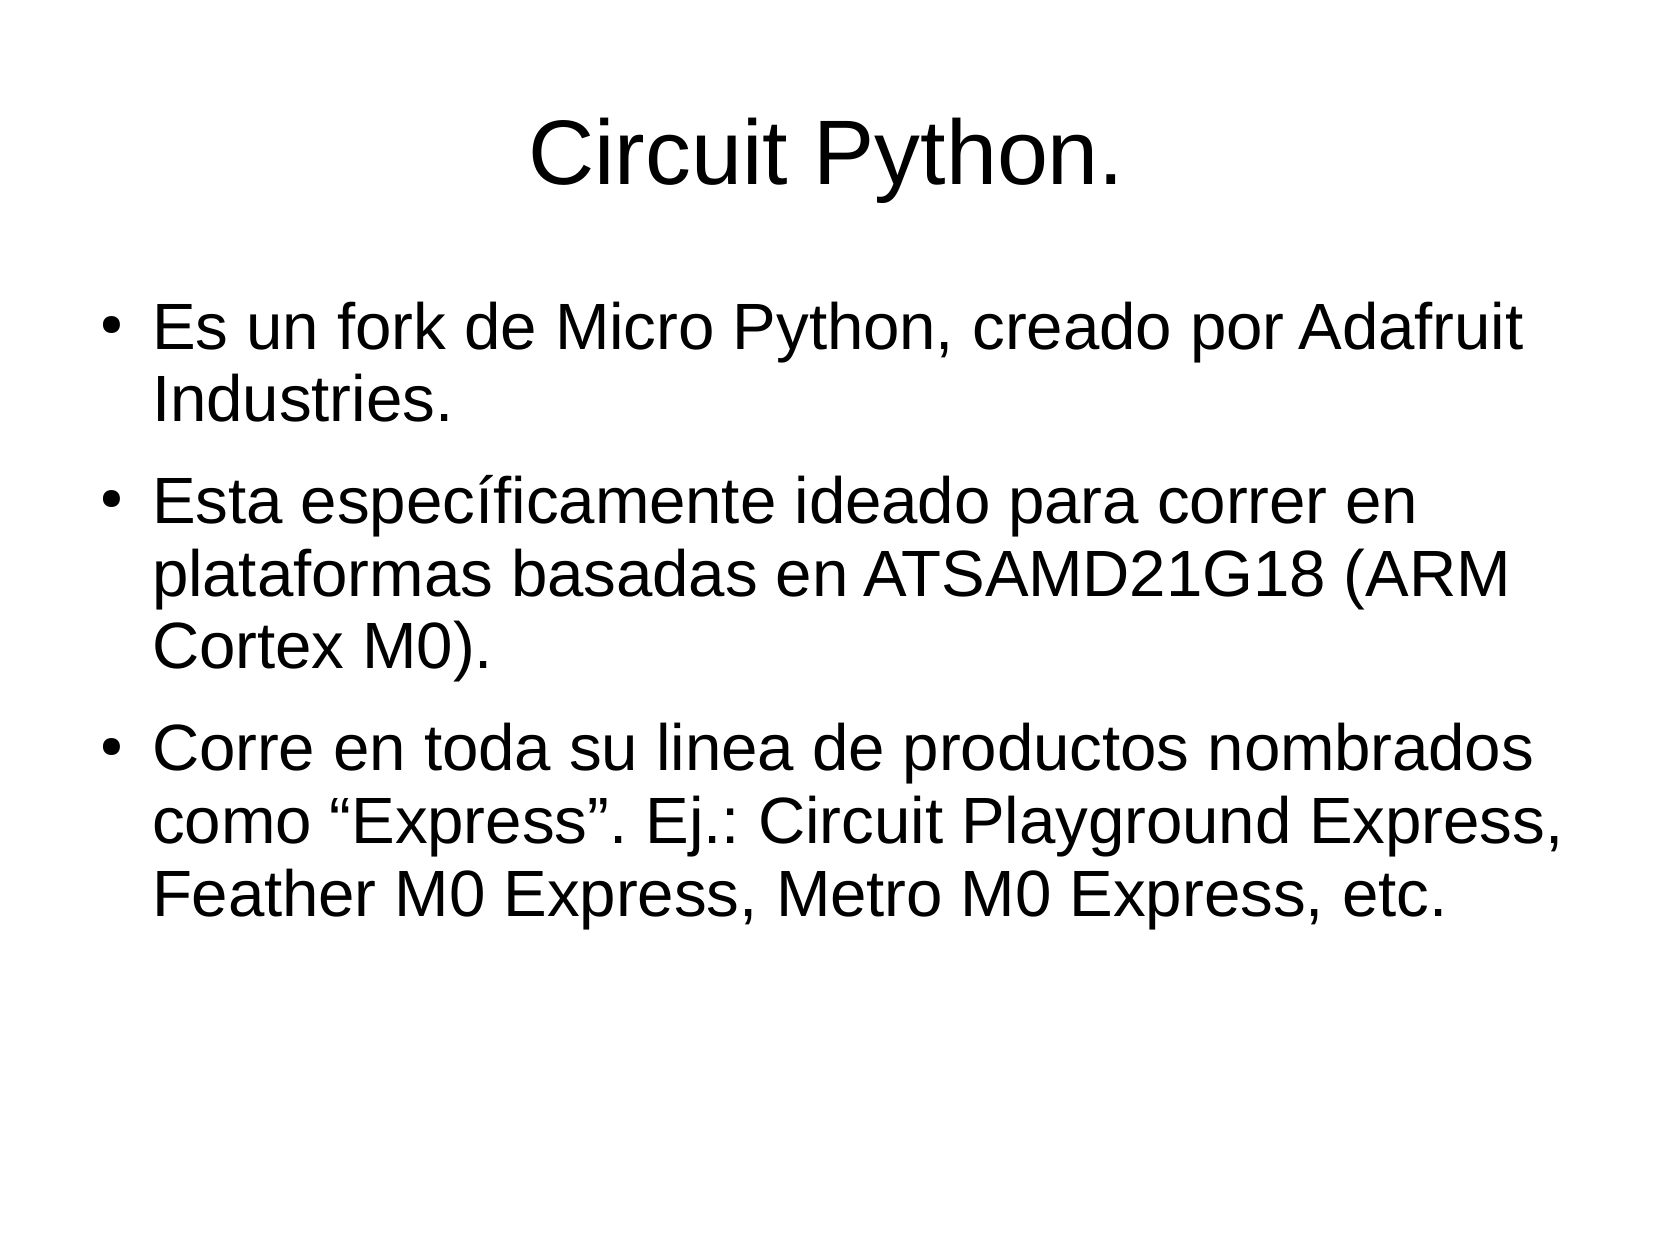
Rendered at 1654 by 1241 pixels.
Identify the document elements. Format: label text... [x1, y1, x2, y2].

list Es un fork de Micro Python, creado por Adafruit Industries. Esta específicamente ideado para correr en plataformas basadas en ATSAMD21G18 (ARM Cortex M0). Corre en toda su linea de productos nombrados como “Express”. Ej.: Circuit Playground Express, Feather M0 Express, Metro M0 Express, etc. [82, 290, 1571, 1010]
title Circuit Python. [82, 49, 1571, 257]
